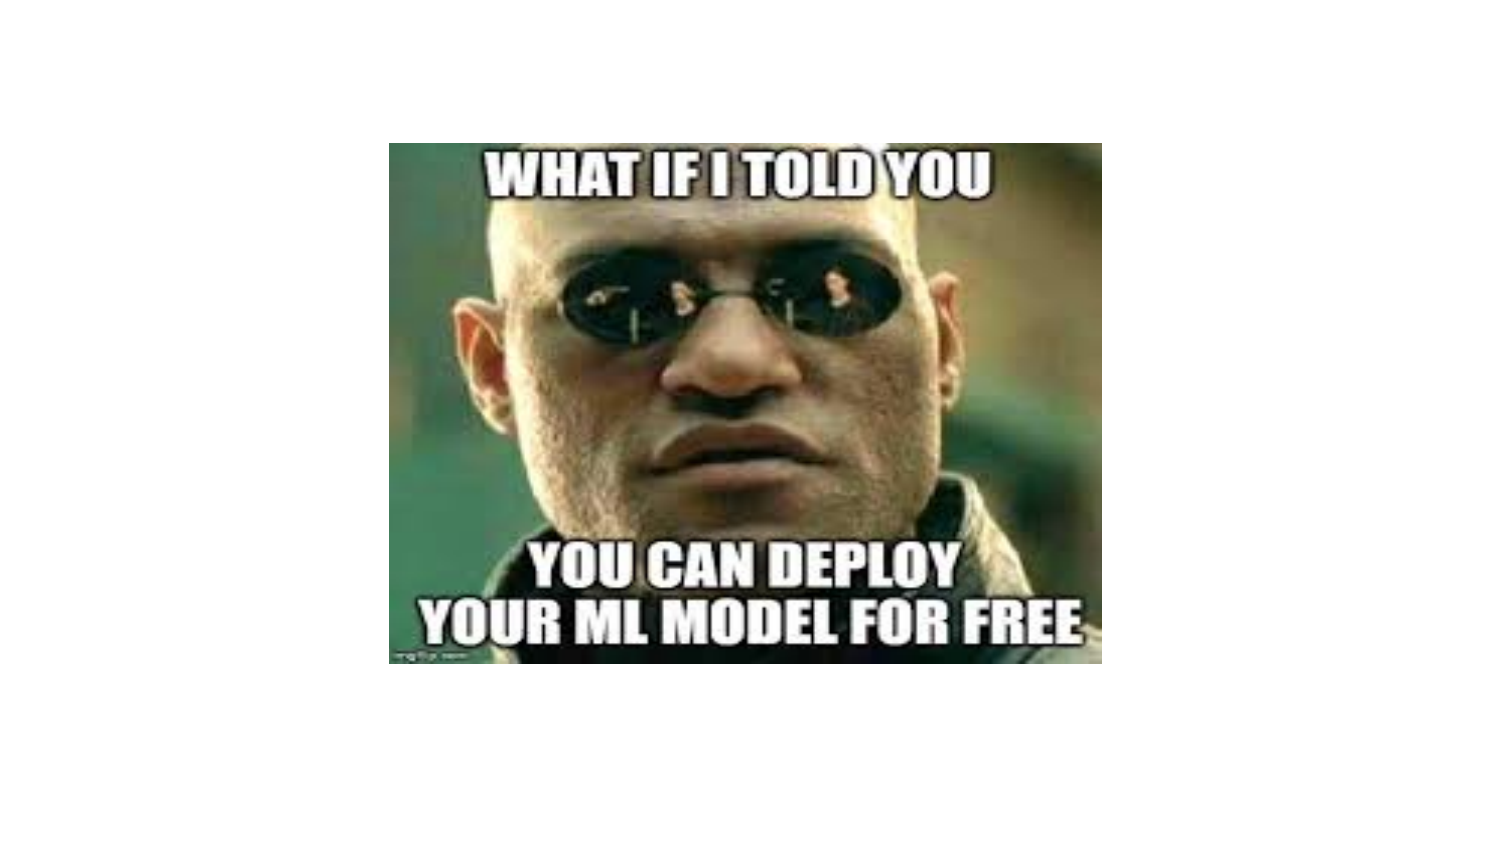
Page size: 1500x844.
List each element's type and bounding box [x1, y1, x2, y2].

picture [389, 143, 1102, 664]
